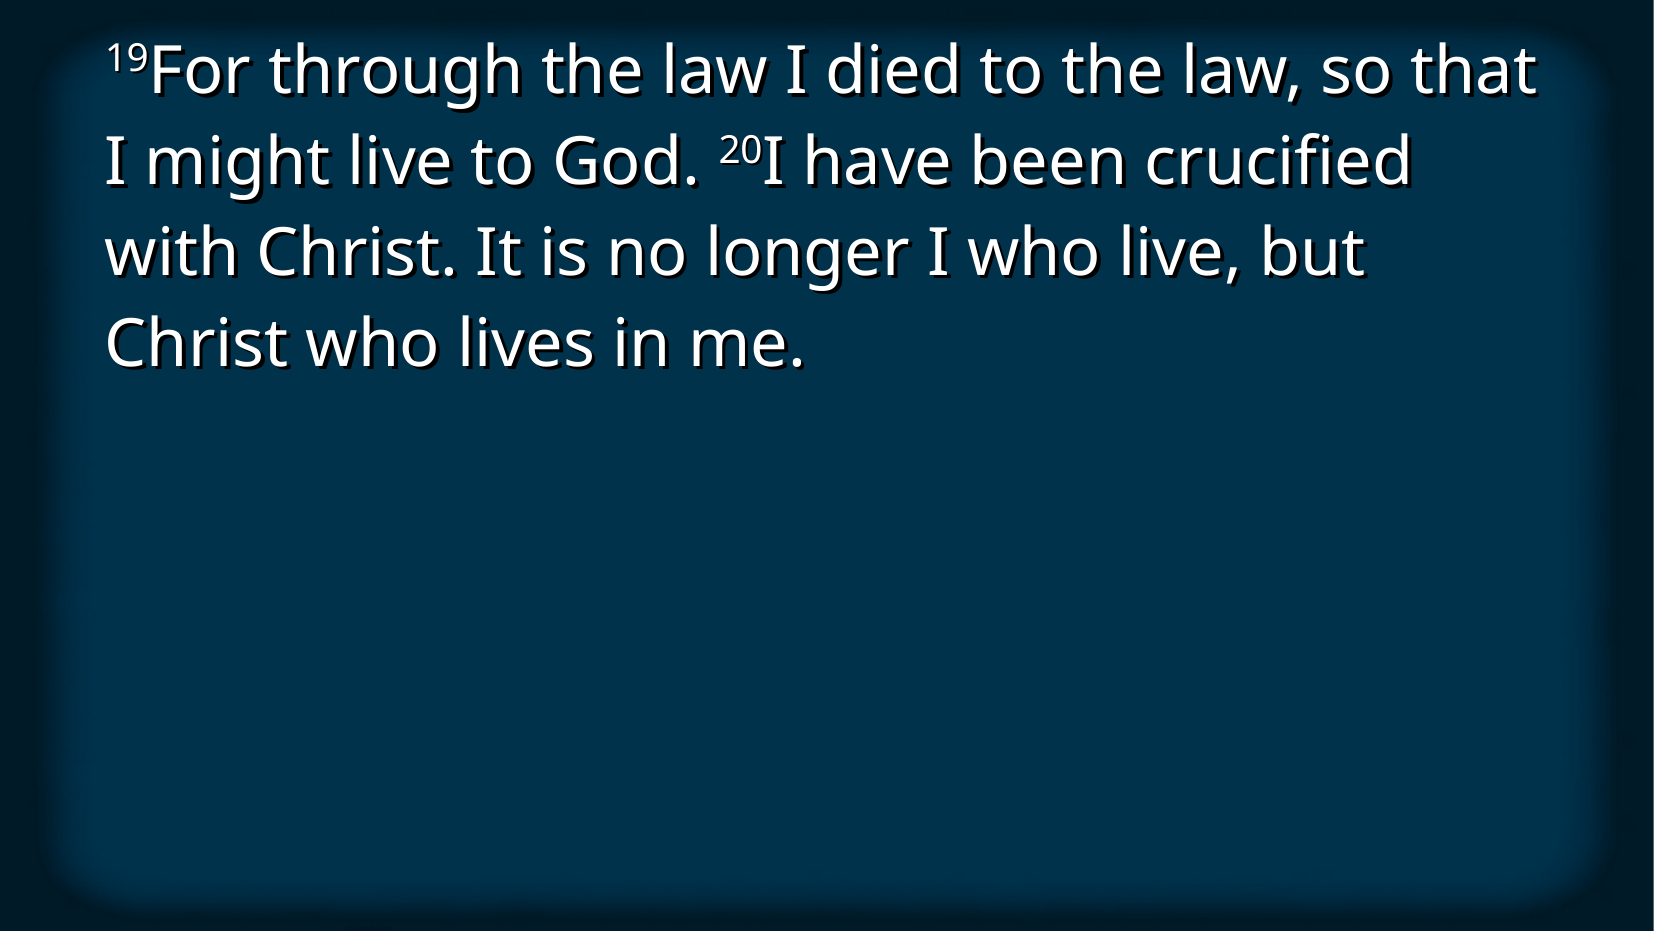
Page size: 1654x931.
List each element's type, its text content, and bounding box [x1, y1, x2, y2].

text_box 19For through the law I died to the law, so that I might live to God. 20I have been crucified with Christ. It is no longer I who live, but Christ who lives in me. [90, 15, 1576, 385]
picture [0, 0, 1654, 931]
